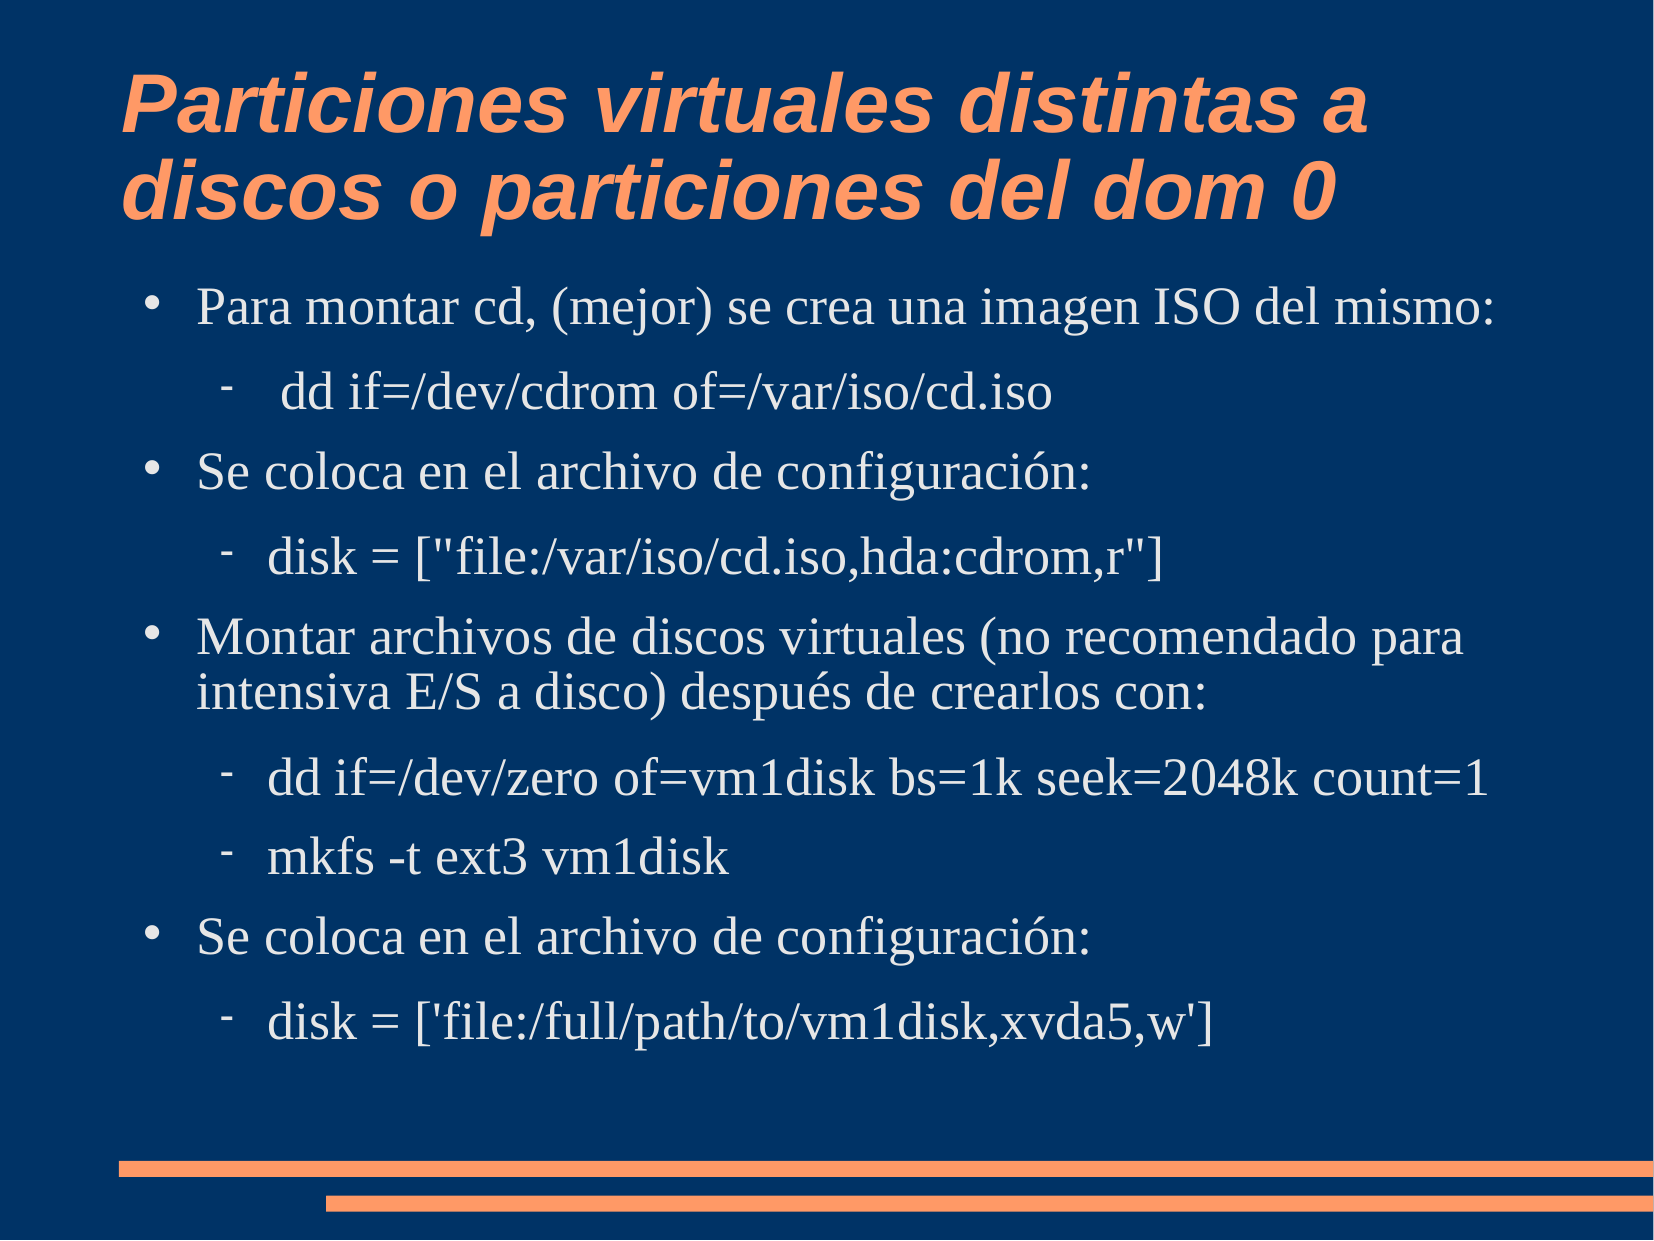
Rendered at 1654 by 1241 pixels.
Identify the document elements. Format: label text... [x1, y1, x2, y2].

list Para montar cd, (mejor) se crea una imagen ISO del mismo: dd if=/dev/cdrom of=/var/iso/cd.iso Se coloca en el archivo de configuración: disk = ["file:/var/iso/cd.iso,hda:cdrom,r"] Montar archivos de discos virtuales (no recomendado para intensiva E/S a disco) después de crearlos con: dd if=/dev/zero of=vm1disk bs=1k seek=2048k count=1 mkfs -t ext3 vm1disk Se coloca en el archivo de configuración: disk = ['file:/full/path/to/vm1disk,xvda5,w'] [125, 279, 1565, 1093]
title Particiones virtuales distintas a discos o particiones del dom 0 [121, 46, 1534, 254]
